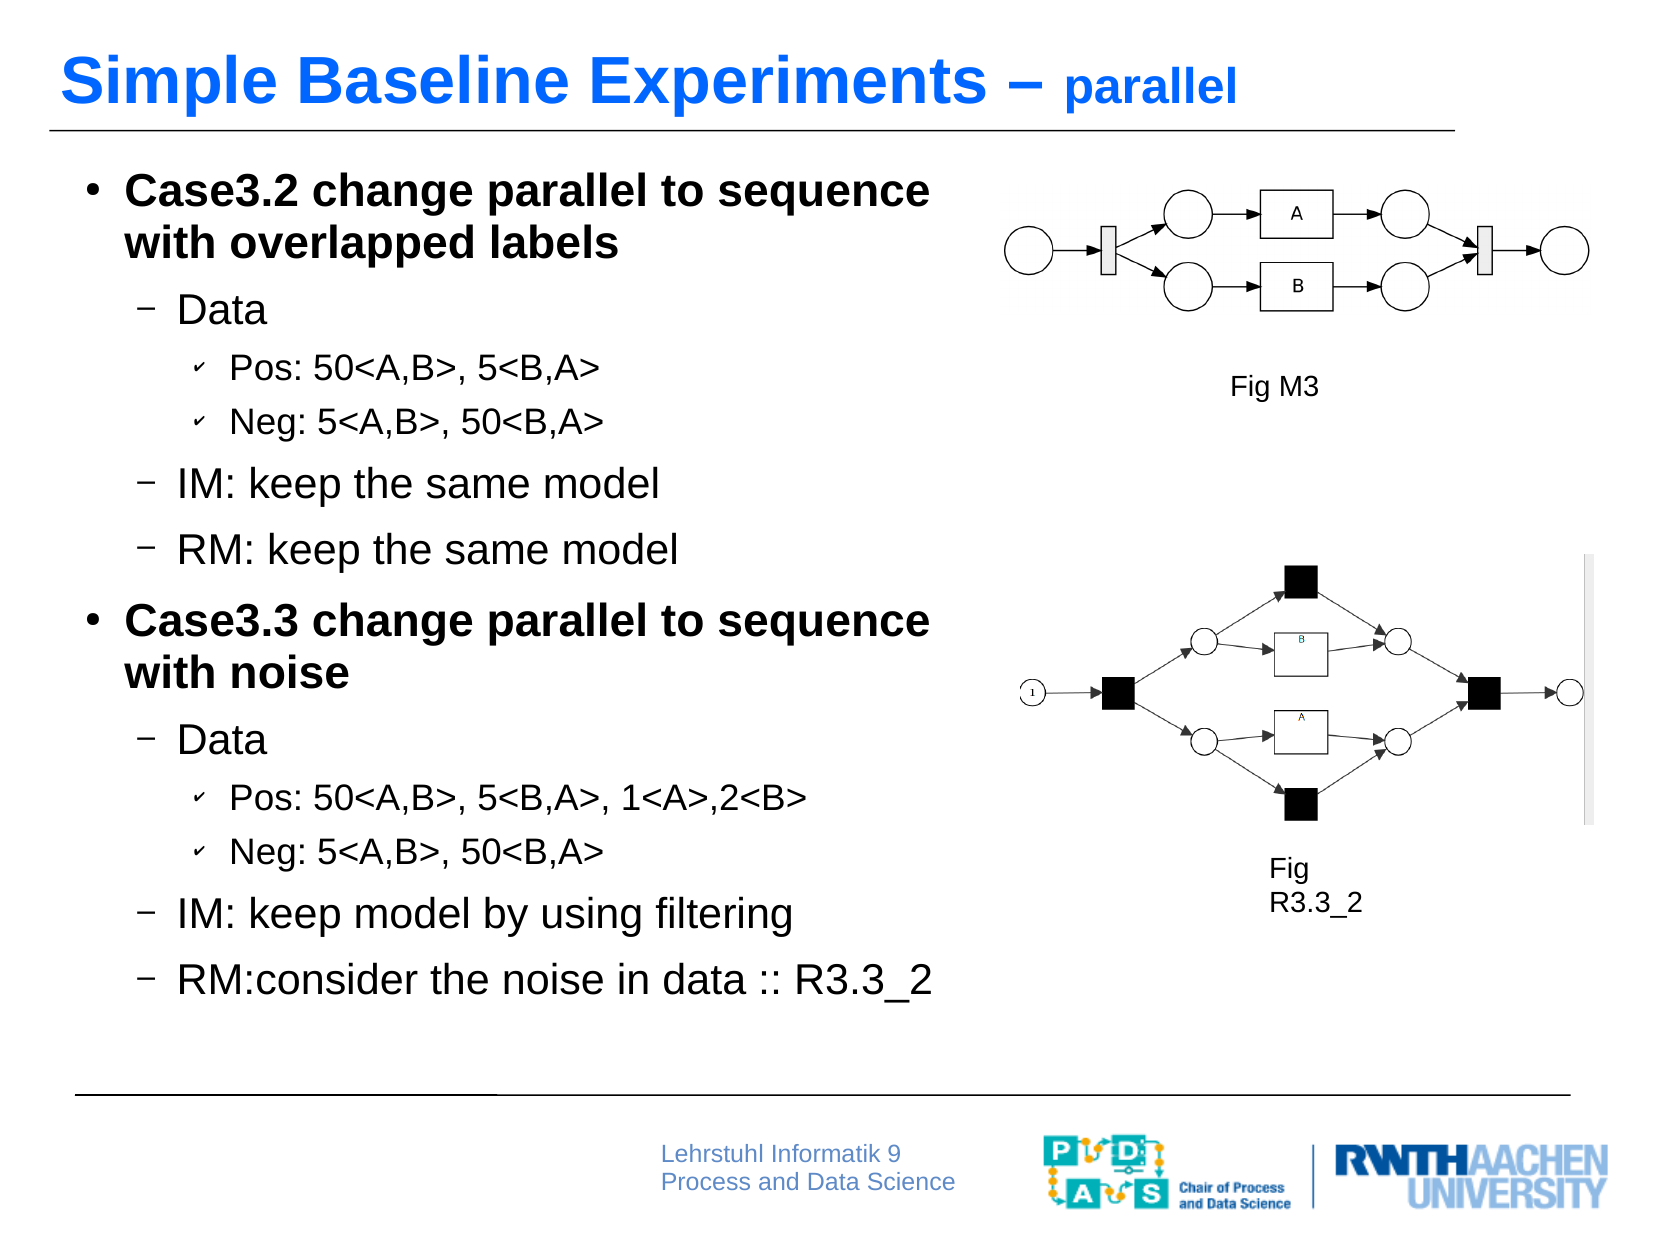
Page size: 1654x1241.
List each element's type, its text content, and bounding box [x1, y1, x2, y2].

title Simple Baseline Experiments – parallel [60, 30, 1549, 131]
picture [1020, 554, 1594, 825]
picture [1001, 185, 1591, 316]
text_box Fig R3.3_2 [1254, 841, 1404, 884]
text_box Fig M3 [1215, 359, 1411, 402]
picture [1005, 1090, 1647, 1241]
list Case3.2 change parallel to sequence with overlapped labels Data Pos: 50<A,B>, 5<B,A> Neg: 5<A,B>, 50<B,A> IM: keep the same model RM: keep the same model Case3.3 change parallel to sequence with noise Data Pos: 50<A,B>, 5<B,A>, 1<A>,2<B> Neg: 5<A,B>, 50<B,A> IM: keep model by using filtering RM:consider the noise in data :: R3.3_2 [71, 165, 976, 1021]
